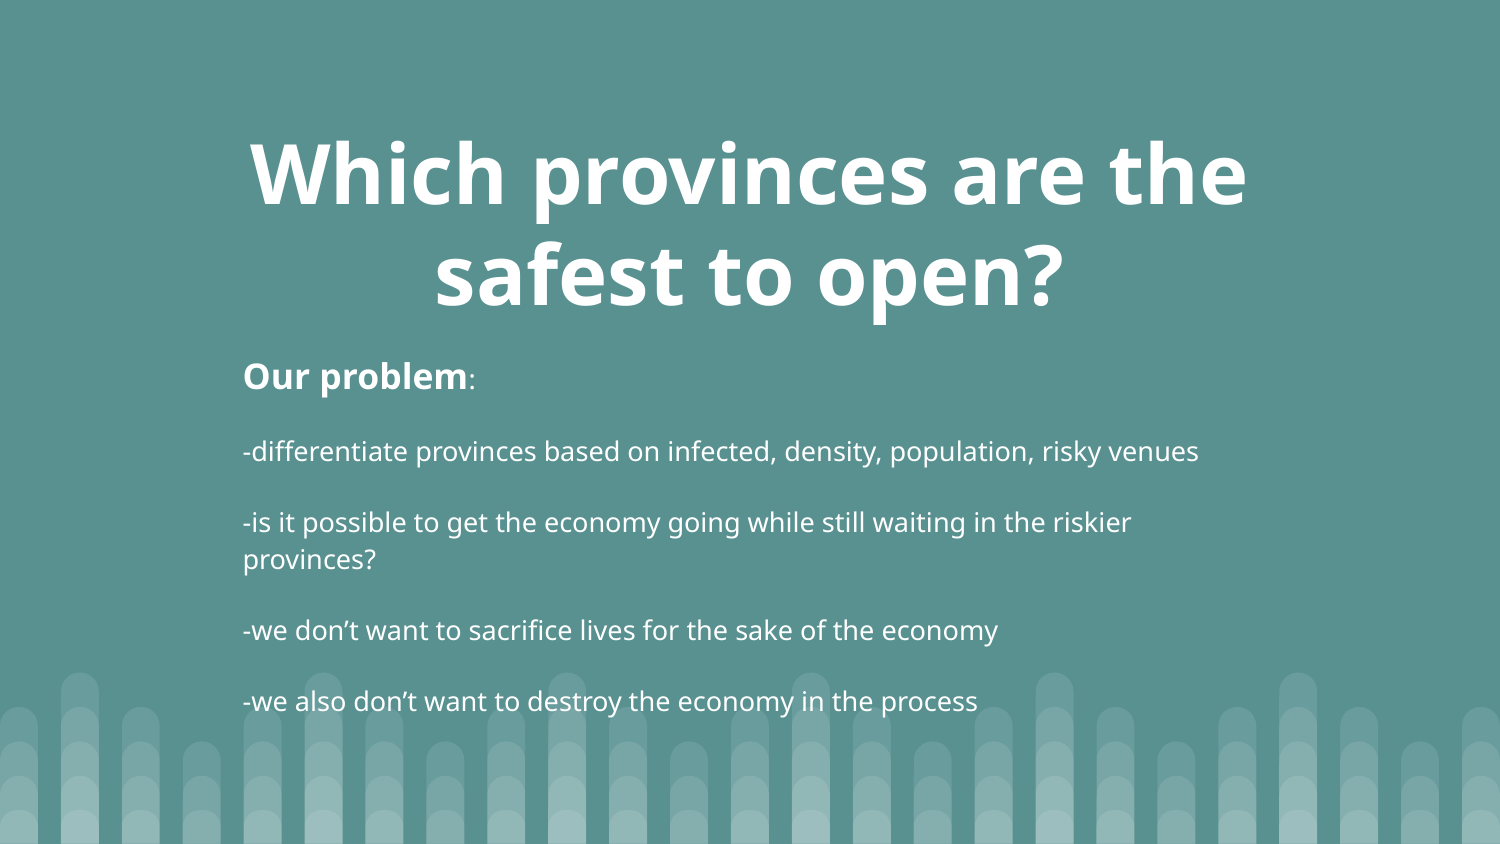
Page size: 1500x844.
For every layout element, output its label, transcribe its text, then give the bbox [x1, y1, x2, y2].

title Which provinces are the safest to open? [227, 126, 1273, 317]
list Our problem: -differentiate provinces based on infected, density, population, risky venues -is it possible to get the economy going while still waiting in the riskier provinces? -we don’t want to sacrifice lives for the sake of the economy -we also don’t want to destroy the economy in the process [227, 332, 1273, 717]
